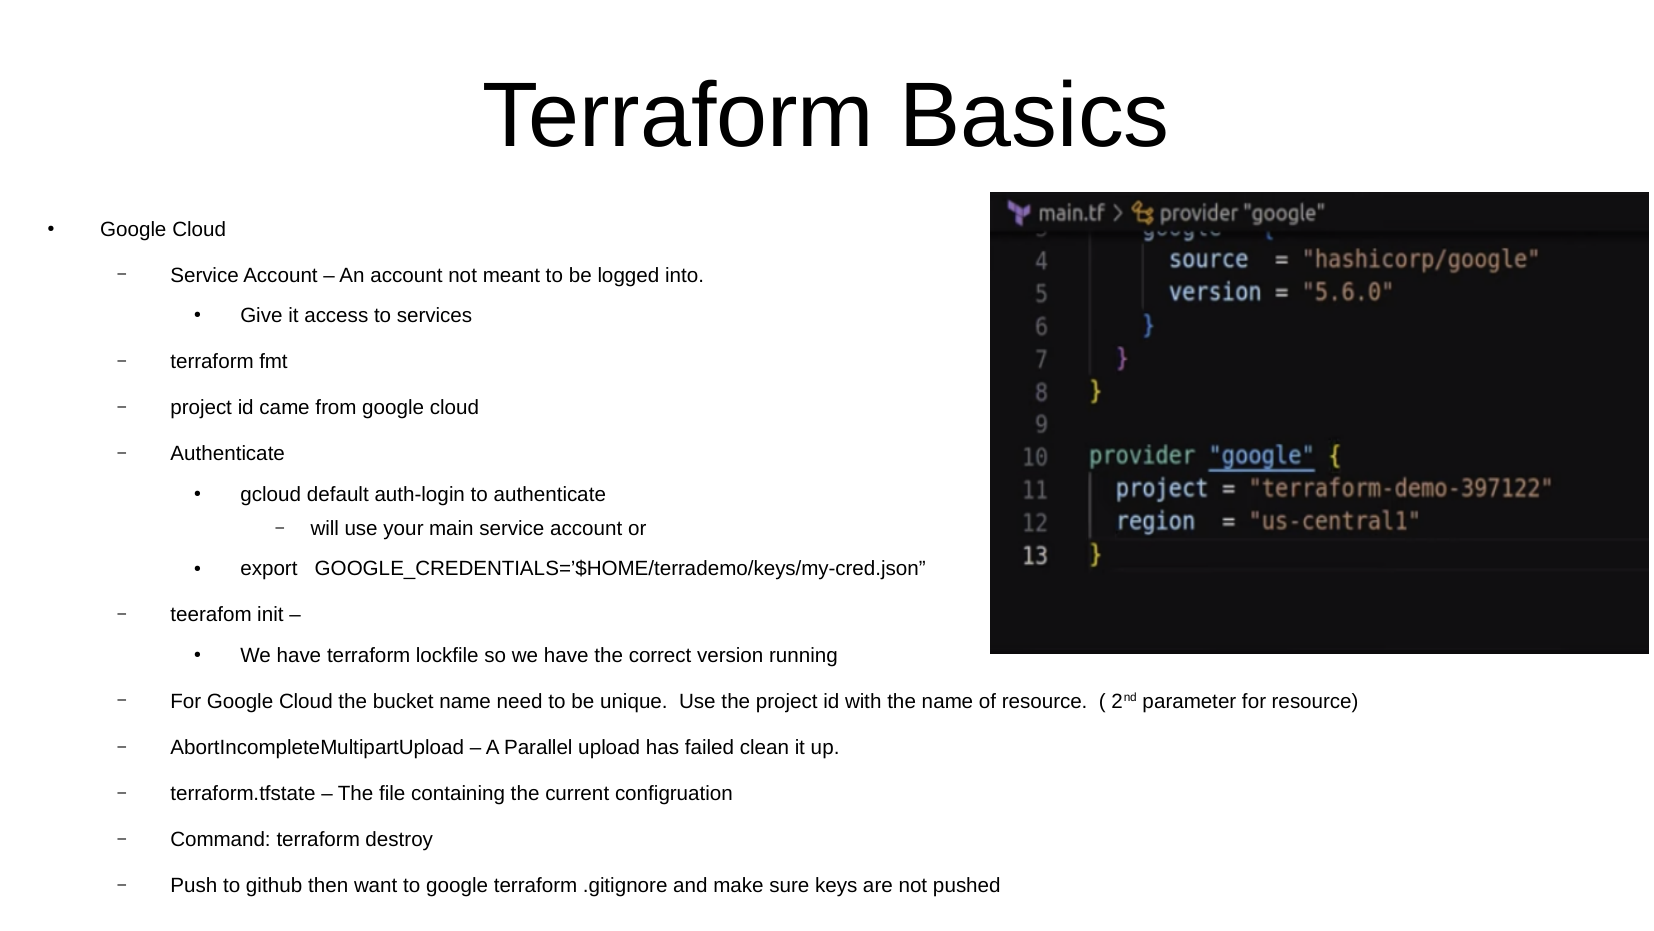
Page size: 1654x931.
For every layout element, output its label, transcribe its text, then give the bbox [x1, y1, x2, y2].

list Google Cloud Service Account – An account not meant to be logged into. Give it access to services terraform fmt project id came from google cloud Authenticate gcloud default auth-login to authenticate will use your main service account or export GOOGLE_CREDENTIALS=’$HOME/terrademo/keys/my-cred.json” teerafom init – We have terraform lockfile so we have the correct version running For Google Cloud the bucket name need to be unique. Use the project id with the name of resource. ( 2nd parameter for resource) AbortIncompleteMultipartUpload – A Parallel upload has failed clean it up. terraform.tfstate – The file containing the current configruation Command: terraform destroy Push to github then want to google terraform .gitignore and make sure keys are not pushed [30, 217, 1571, 901]
picture [990, 192, 1649, 654]
title Terraform Basics [82, 37, 1571, 193]
